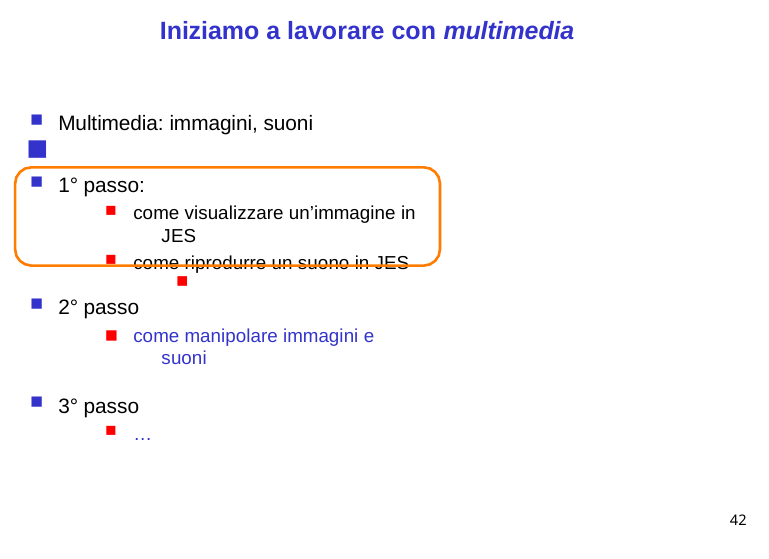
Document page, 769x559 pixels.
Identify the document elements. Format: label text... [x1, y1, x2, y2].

title Iniziamo a lavorare con multimedia [157, 12, 578, 47]
text_box Multimedia: immagini, suoni 1° passo: come visualizzare un’immagine in JES come riprodurre un suono in JES 2° passo come manipolare immagini e suoni 3° passo … [25, 266, 416, 399]
text_box Multimedia: immagini, suoni 1° passo: come visualizzare un’immagine in JES come riprodurre un suono in JES 2° passo come manipolare immagini e suoni 3° passo … [25, 169, 416, 264]
text_box Multimedia: immagini, suoni 1° passo: come visualizzare un’immagine in JES come riprodurre un suono in JES 2° passo come manipolare immagini e suoni 3° passo … [25, 107, 416, 167]
text_box 42 [727, 509, 750, 531]
